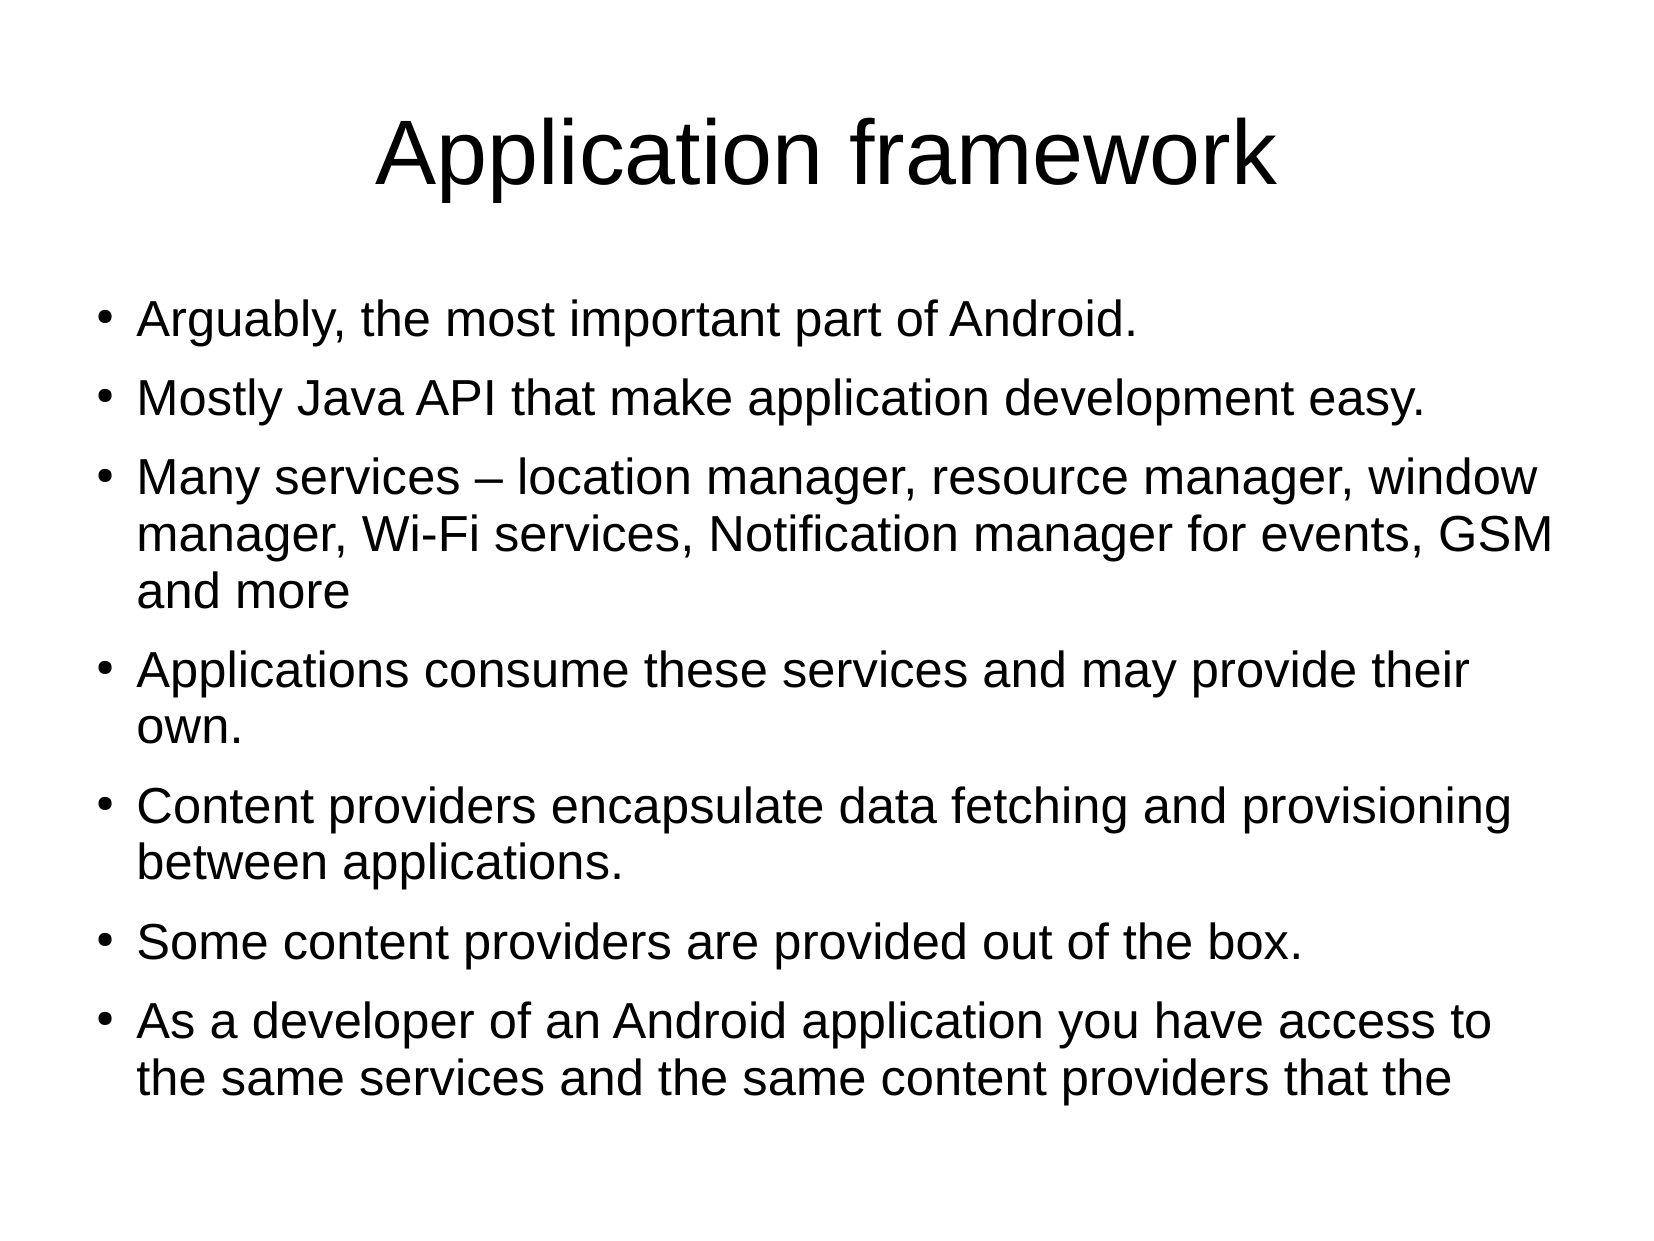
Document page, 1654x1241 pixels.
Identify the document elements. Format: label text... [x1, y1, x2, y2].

list Arguably, the most important part of Android. Mostly Java API that make application development easy. Many services – location manager, resource manager, window manager, Wi-Fi services, Notification manager for events, GSM and more Applications consume these services and may provide their own. Content providers encapsulate data fetching and provisioning between applications. Some content providers are provided out of the box. As a developer of an Android application you have access to the same services and the same content providers that the [82, 290, 1571, 1109]
title Application framework [82, 49, 1571, 257]
